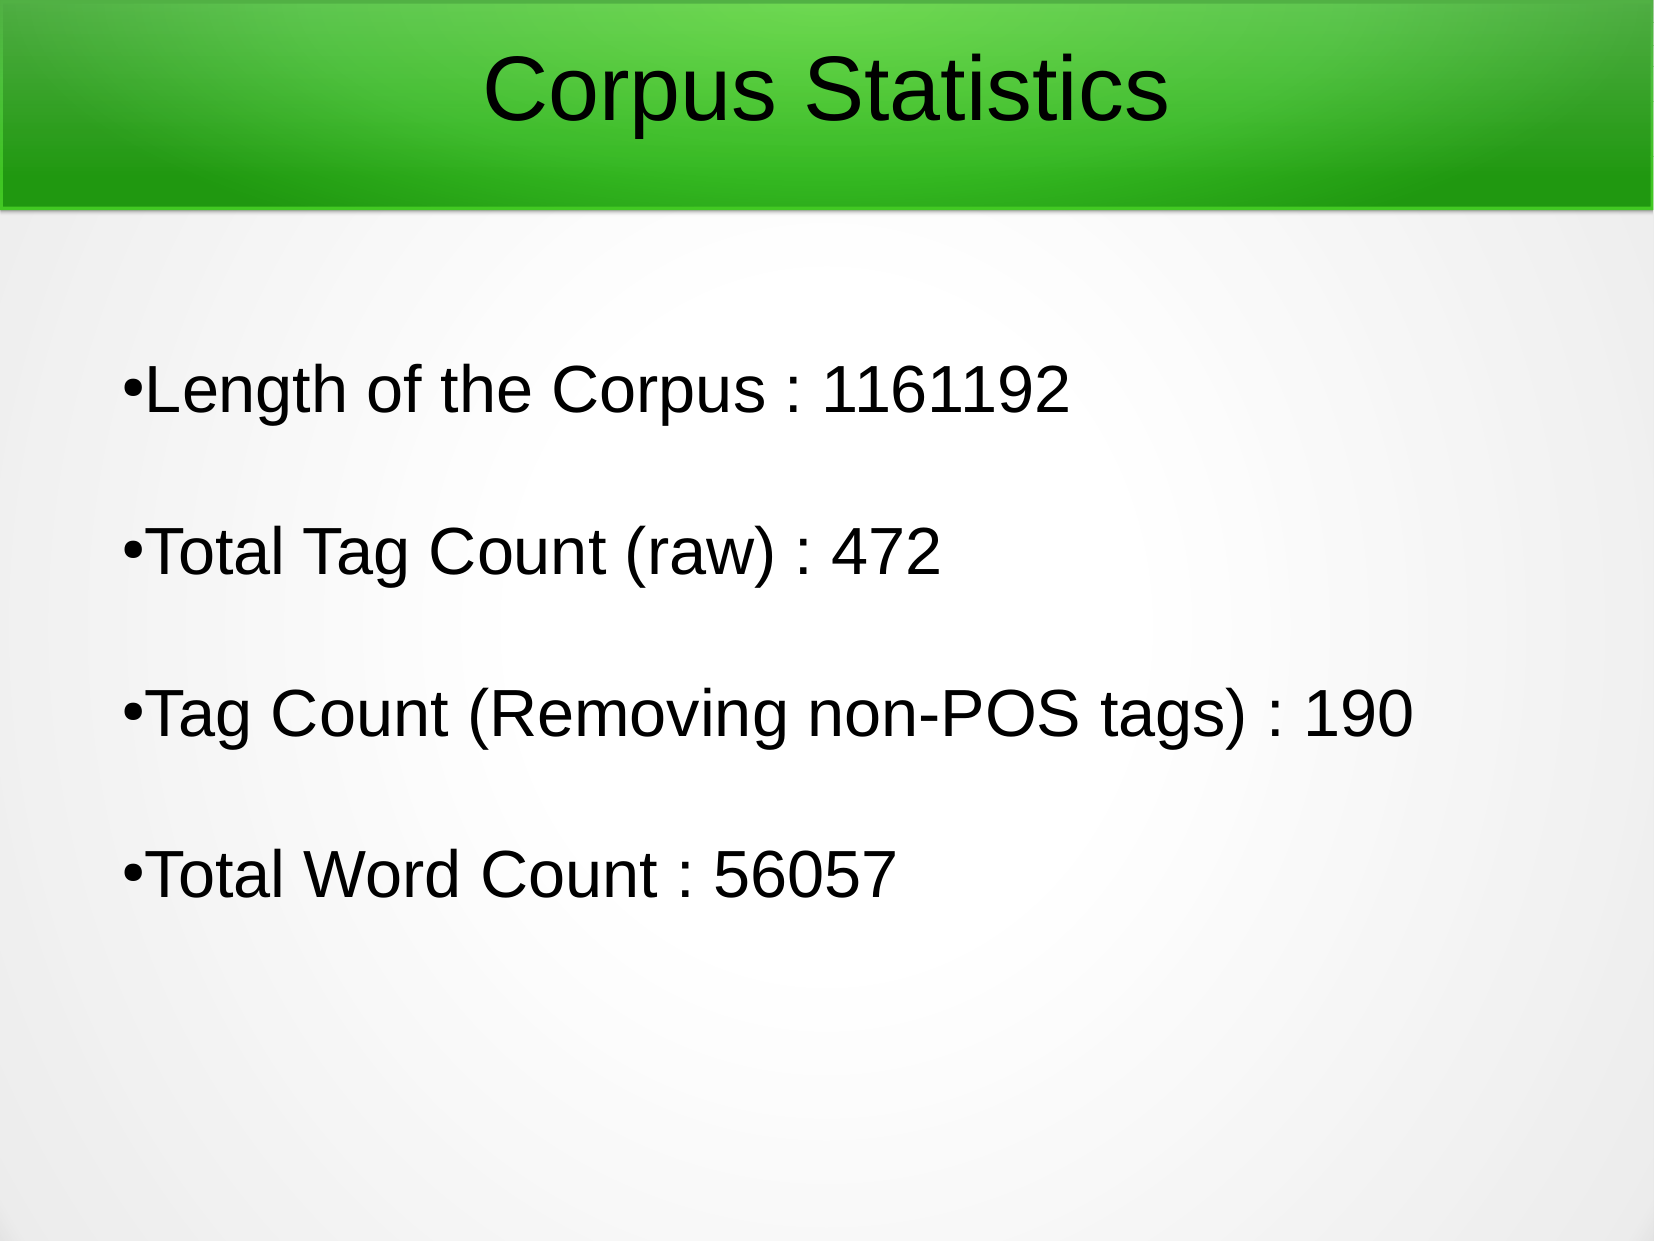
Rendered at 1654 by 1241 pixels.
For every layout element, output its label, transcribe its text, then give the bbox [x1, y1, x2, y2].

title Corpus Statistics [82, 35, 1571, 142]
subtitle Length of the Corpus : 1161192 Total Tag Count (raw) : 472 Tag Count (Removing non-POS tags) : 190 Total Word Count : 56057 [121, 312, 1451, 1033]
